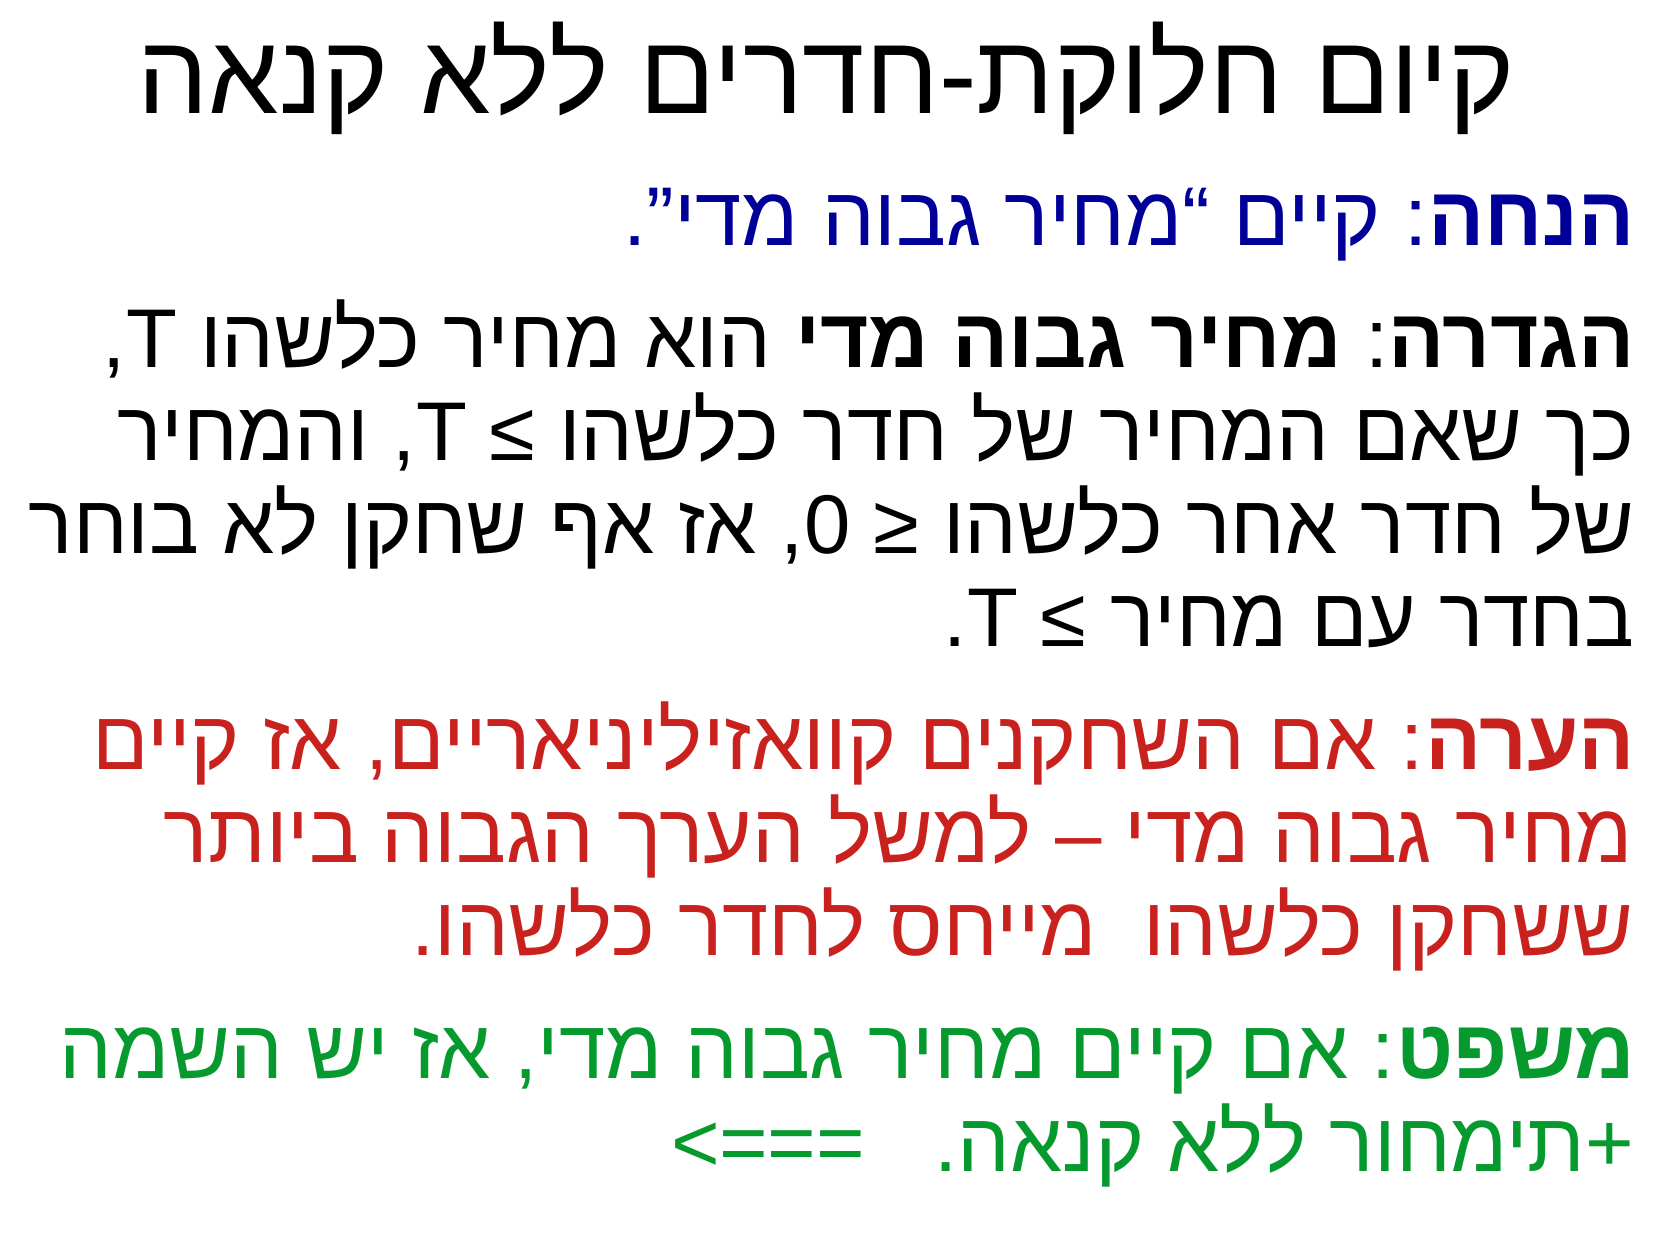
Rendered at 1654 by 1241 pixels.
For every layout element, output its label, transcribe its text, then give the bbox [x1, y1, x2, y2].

title קיום חלוקת-חדרים ללא קנאה [0, 0, 1654, 151]
list הנחה: קיים “מחיר גבוה מדי”. הגדרה: מחיר גבוה מדי הוא מחיר כלשהו T, כך שאם המחיר של חדר כלשהו ≥ T, והמחיר של חדר אחר כלשהו ≤ 0, אז אף שחקן לא בוחר בחדר עם מחיר ≥ T. הערה: אם השחקנים קוואזיליניאריים, אז קיים מחיר גבוה מדי – למשל הערך הגבוה ביותר ששחקן כלשהו מייחס לחדר כלשהו. משפט: אם קיים מחיר גבוה מדי, אז יש השמה+תימחור ללא קנאה. ===> [15, 170, 1636, 706]
